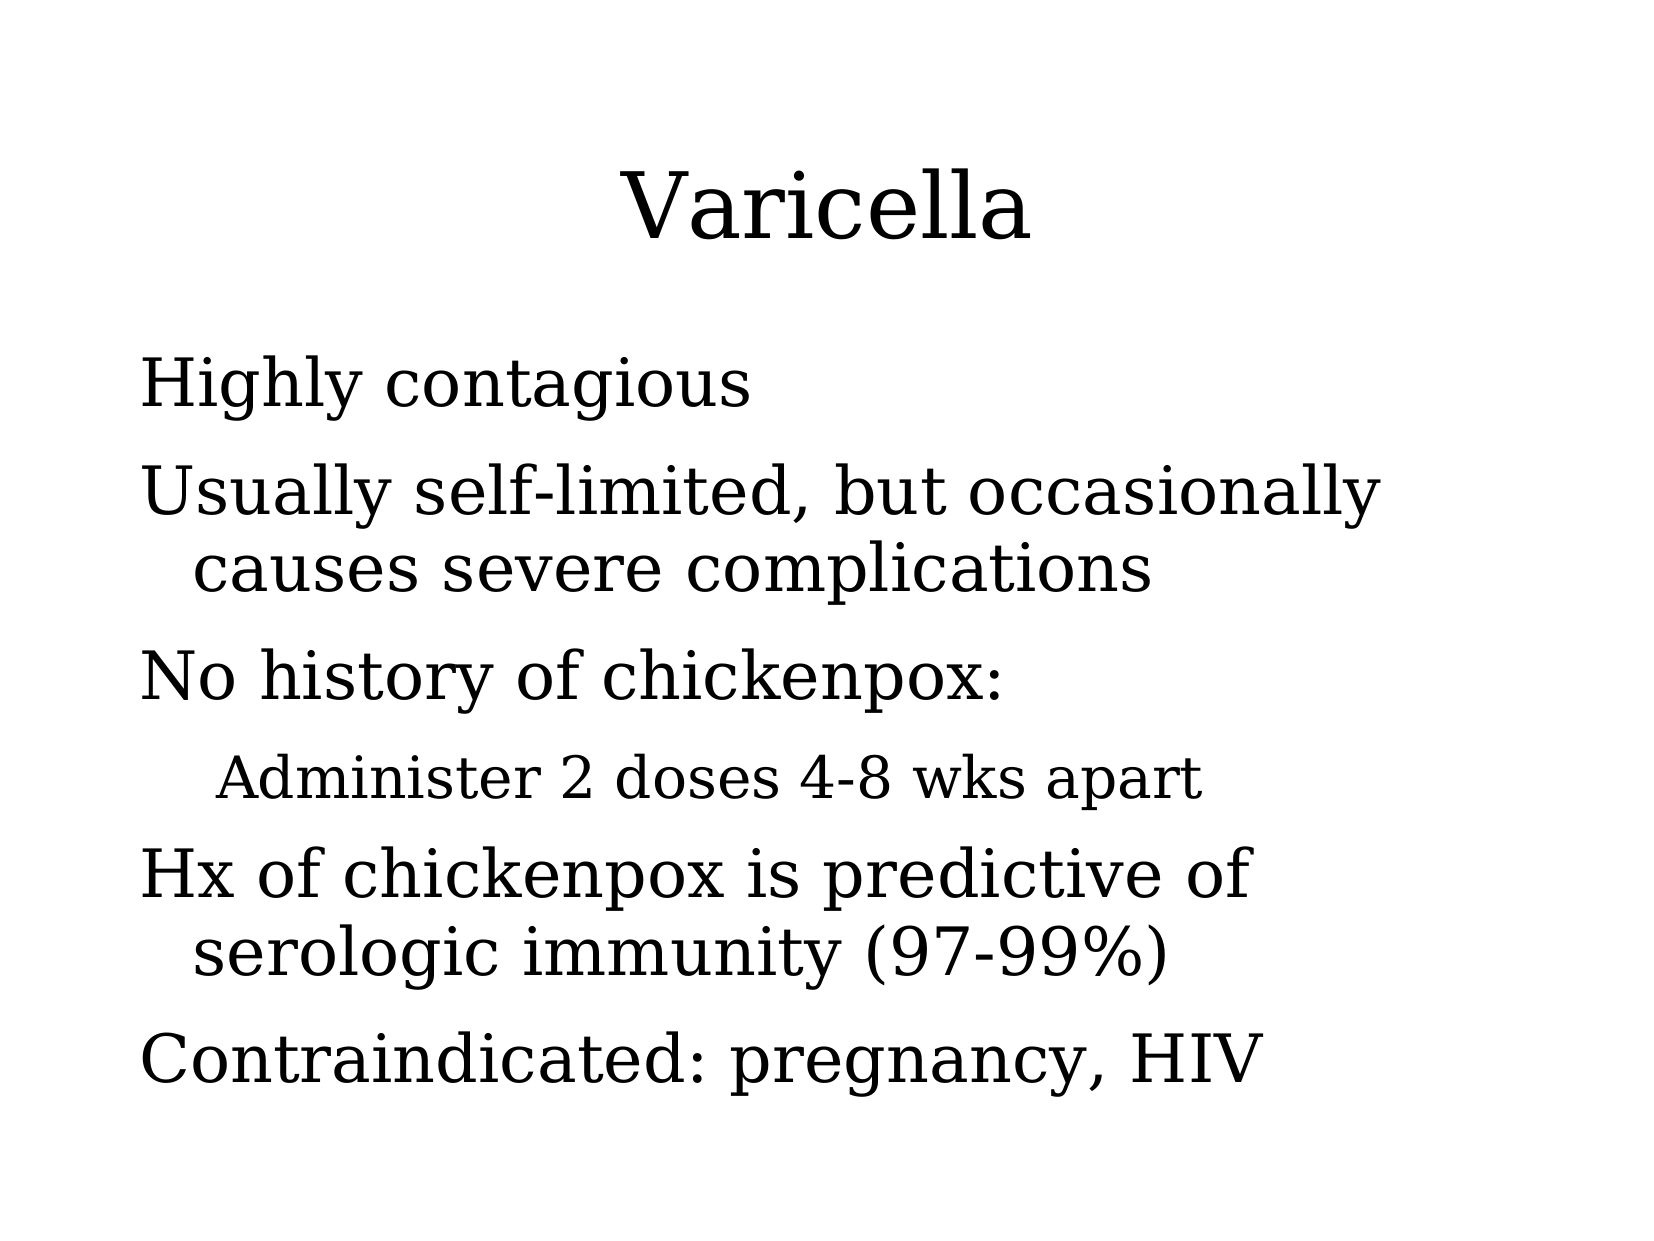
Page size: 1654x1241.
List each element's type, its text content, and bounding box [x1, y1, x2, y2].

title Varicella [121, 102, 1534, 311]
list Highly contagious Usually self-limited, but occasionally causes severe complications No history of chickenpox: Administer 2 doses 4-8 wks apart Hx of chickenpox is predictive of serologic immunity (97-99%) Contraindicated: pregnancy, HIV [121, 344, 1534, 1127]
